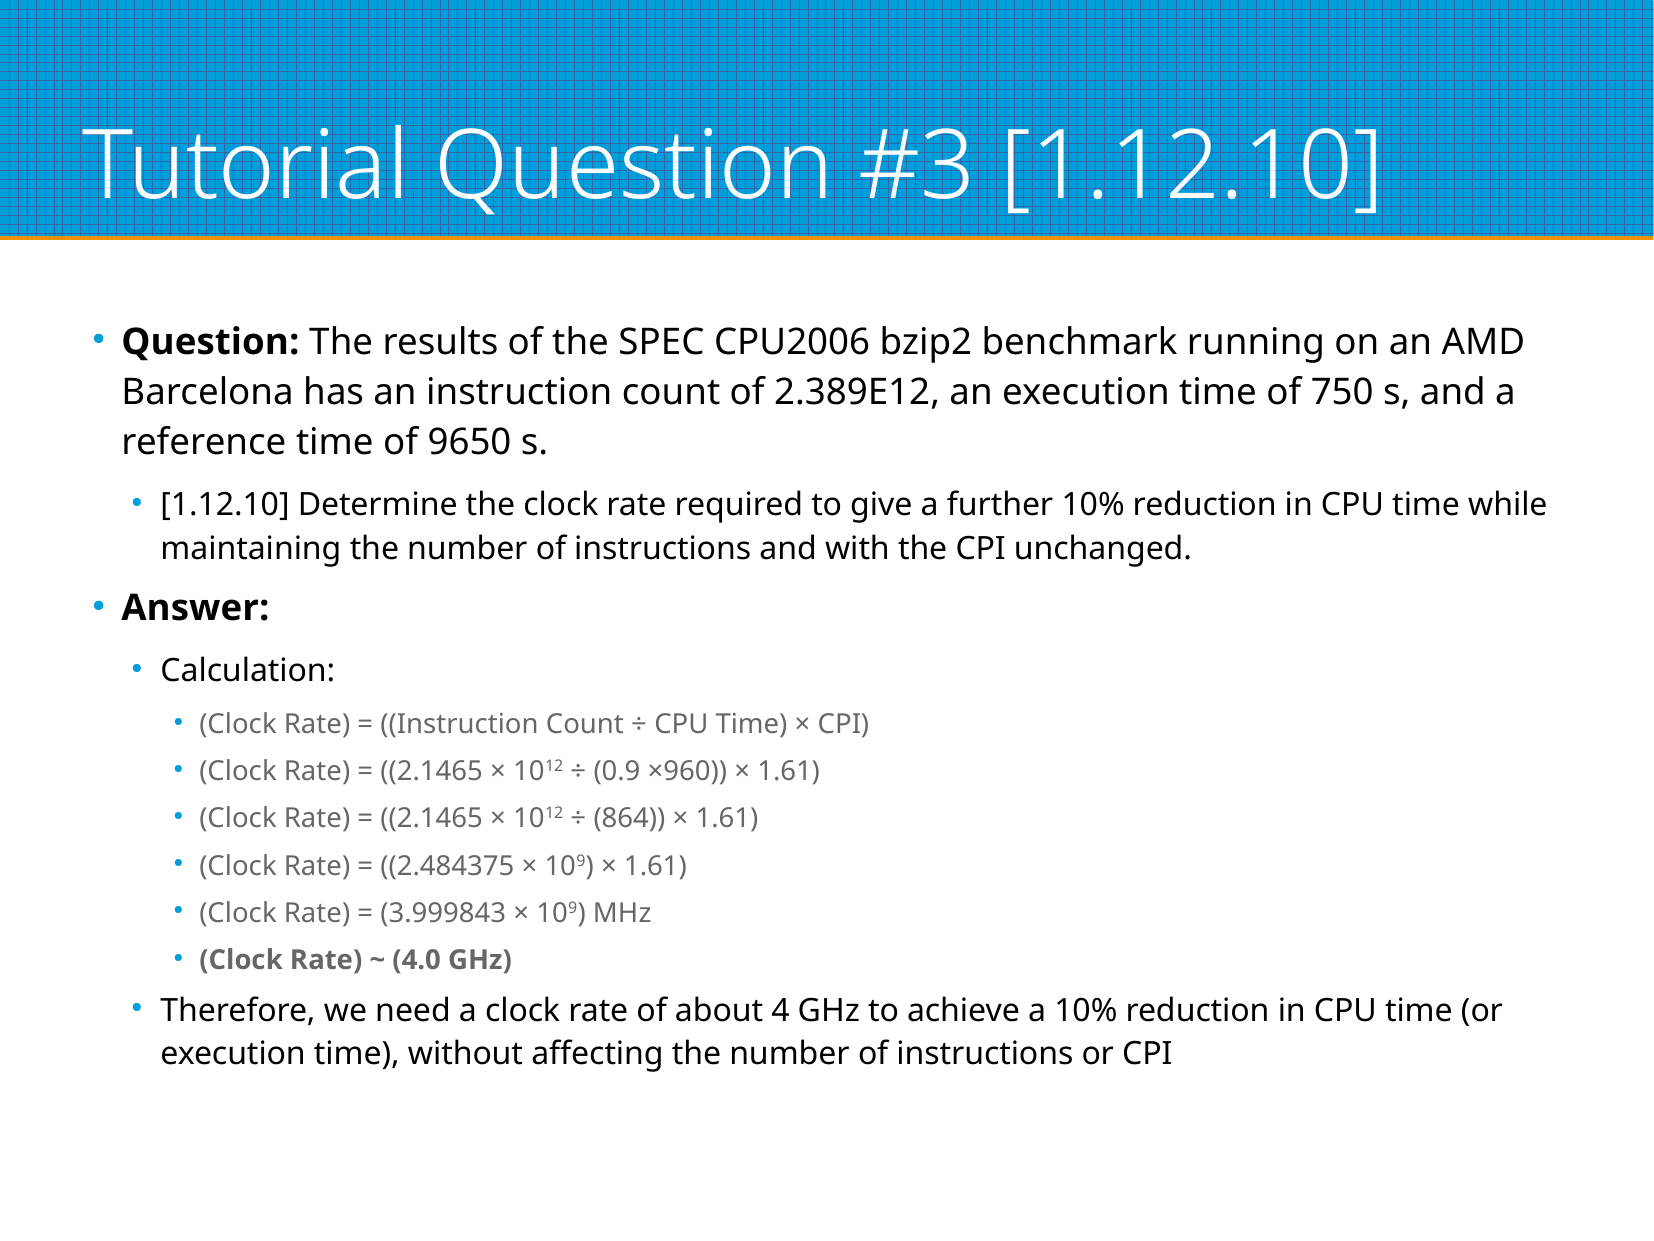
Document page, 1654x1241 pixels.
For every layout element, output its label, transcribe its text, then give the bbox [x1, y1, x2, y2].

list Question: The results of the SPEC CPU2006 bzip2 benchmark running on an AMD Barcelona has an instruction count of 2.389E12, an execution time of 750 s, and a reference time of 9650 s. [1.12.10] Determine the clock rate required to give a further 10% reduction in CPU time while maintaining the number of instructions and with the CPI unchanged. Answer: Calculation: (Clock Rate) = ((Instruction Count ÷ CPU Time) × CPI) (Clock Rate) = ((2.1465 × 1012 ÷ (0.9 ×960)) × 1.61) (Clock Rate) = ((2.1465 × 1012 ÷ (864)) × 1.61) (Clock Rate) = ((2.484375 × 109) × 1.61) (Clock Rate) = (3.999843 × 109) MHz (Clock Rate) ~ (4.0 GHz) Therefore, we need a clock rate of about 4 GHz to achieve a 10% reduction in CPU time (or execution time), without affecting the number of instructions or CPI [82, 314, 1563, 1081]
title Tutorial Question #3 [1.12.10] [82, 19, 1571, 227]
